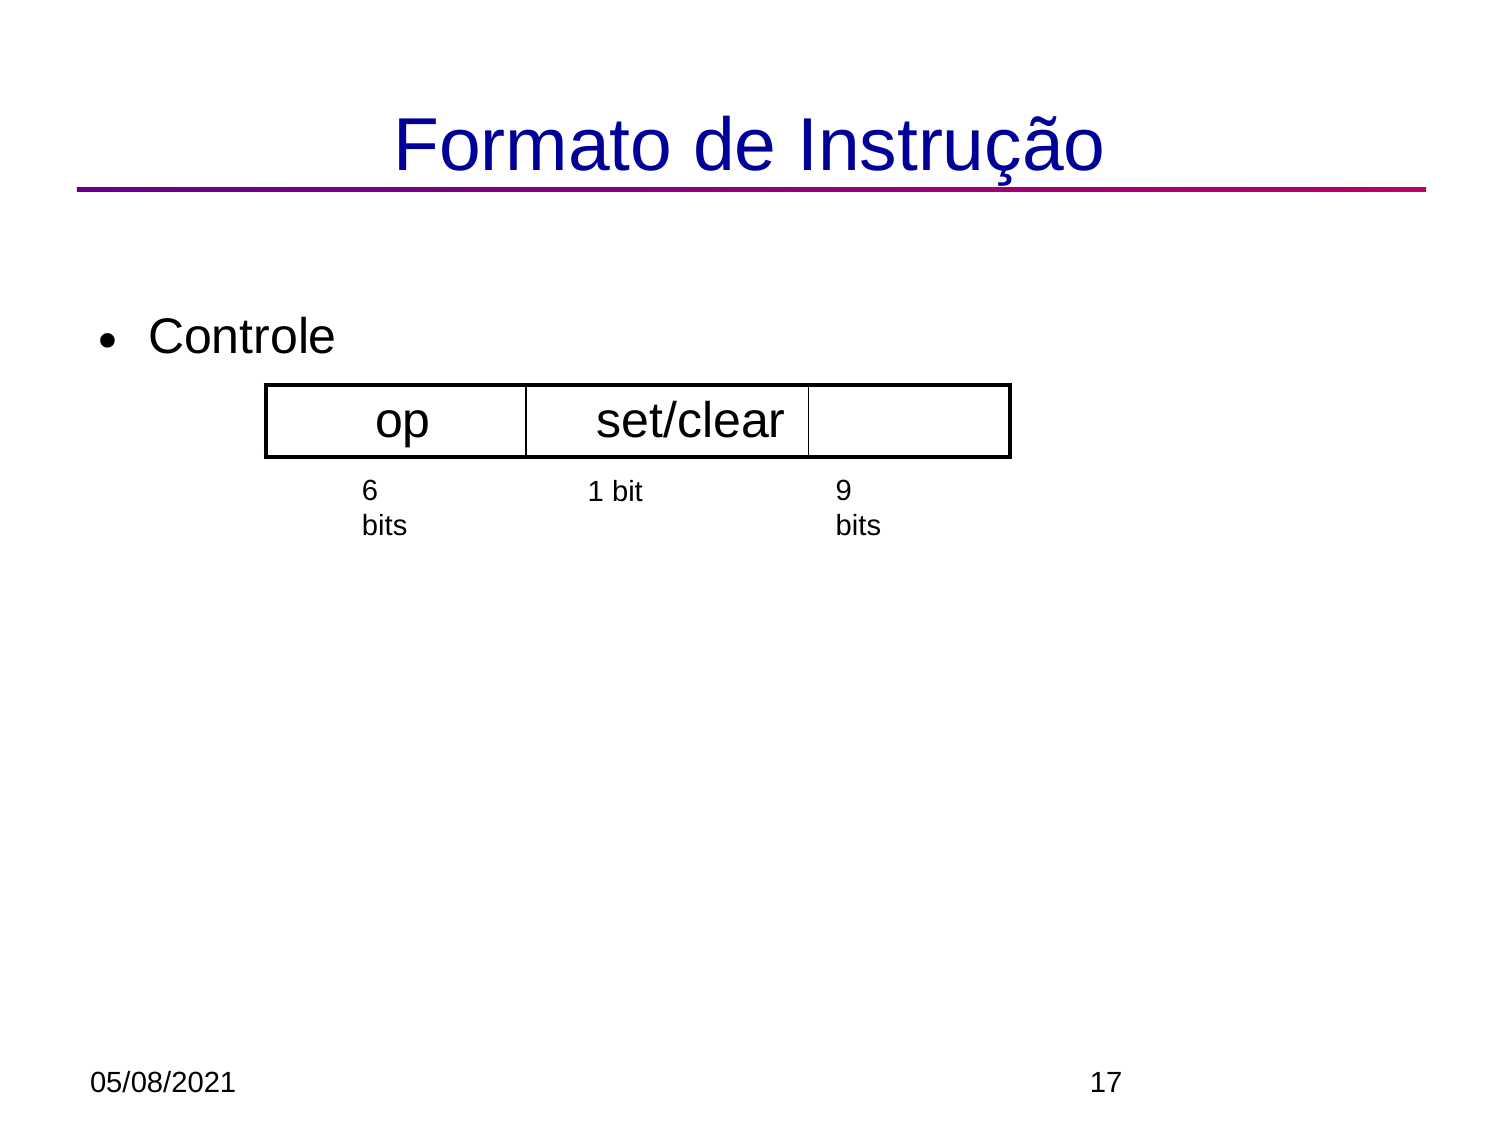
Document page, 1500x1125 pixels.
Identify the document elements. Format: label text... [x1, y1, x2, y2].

text_box <number> [1074, 1055, 1425, 1125]
table_header op [268, 387, 525, 455]
text_box 05/08/2021 [74, 1055, 425, 1125]
text_box Formato de Instrução [76, 74, 1424, 193]
table_header [809, 387, 1008, 455]
text_box Controle [76, 215, 1424, 1019]
table_header set/clear [527, 387, 808, 455]
text_box 9 bits [820, 463, 921, 514]
text_box 1 bit [572, 465, 714, 515]
text_box 6 bits [347, 463, 447, 514]
